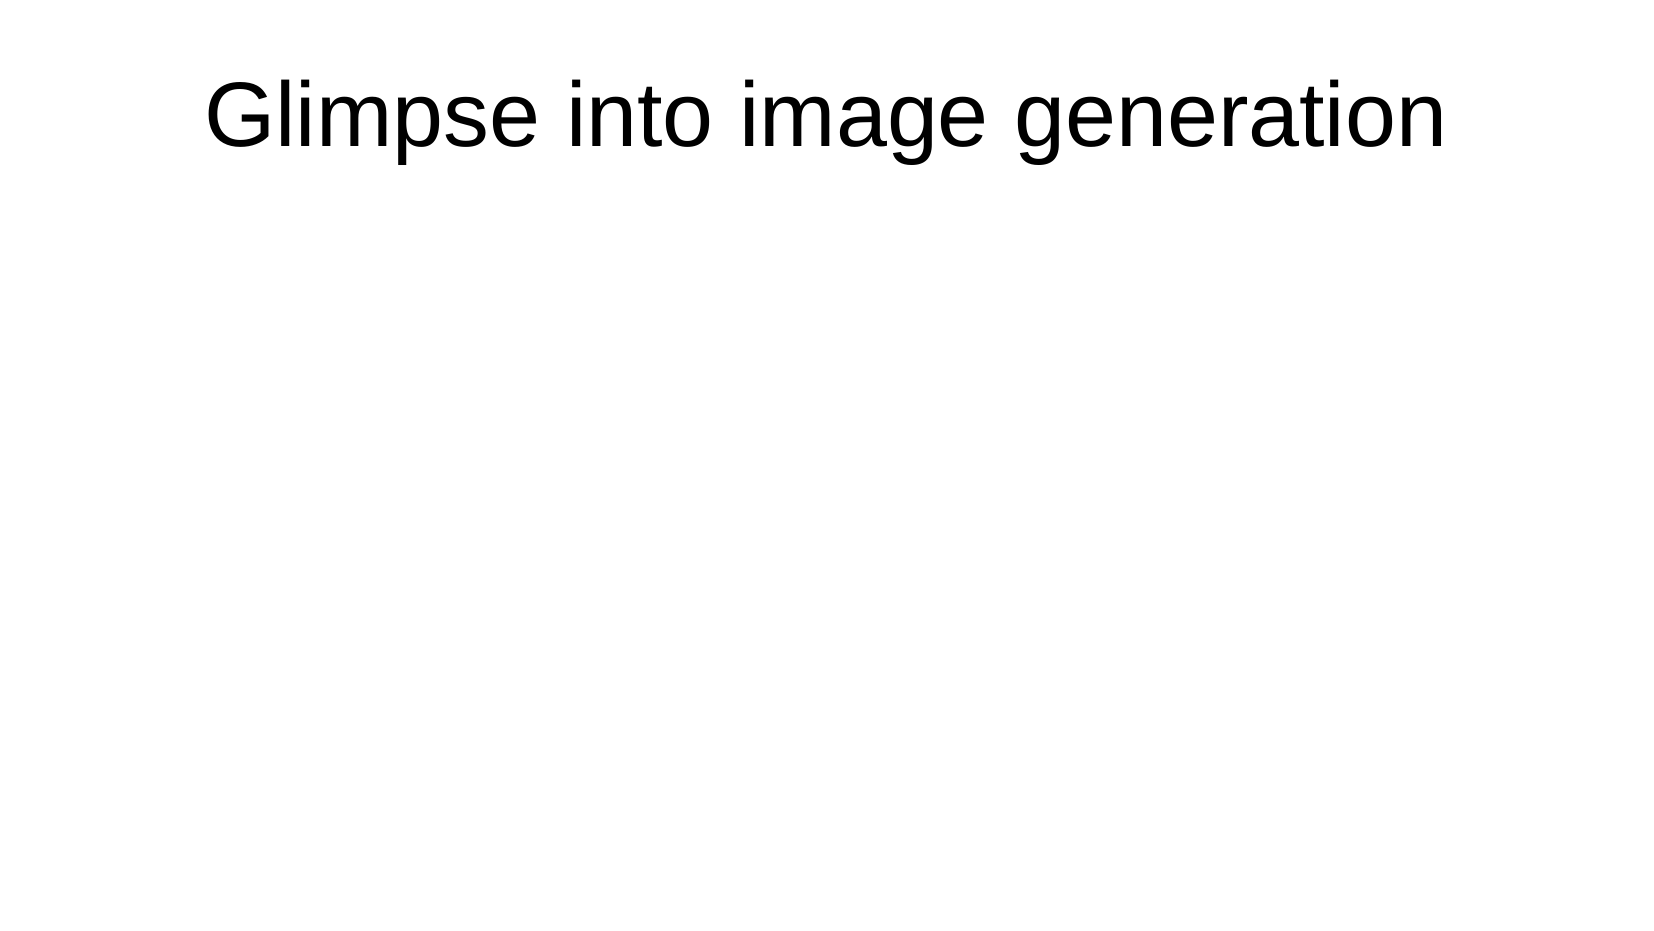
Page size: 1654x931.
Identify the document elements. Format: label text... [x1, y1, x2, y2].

title Glimpse into image generation [82, 37, 1571, 193]
